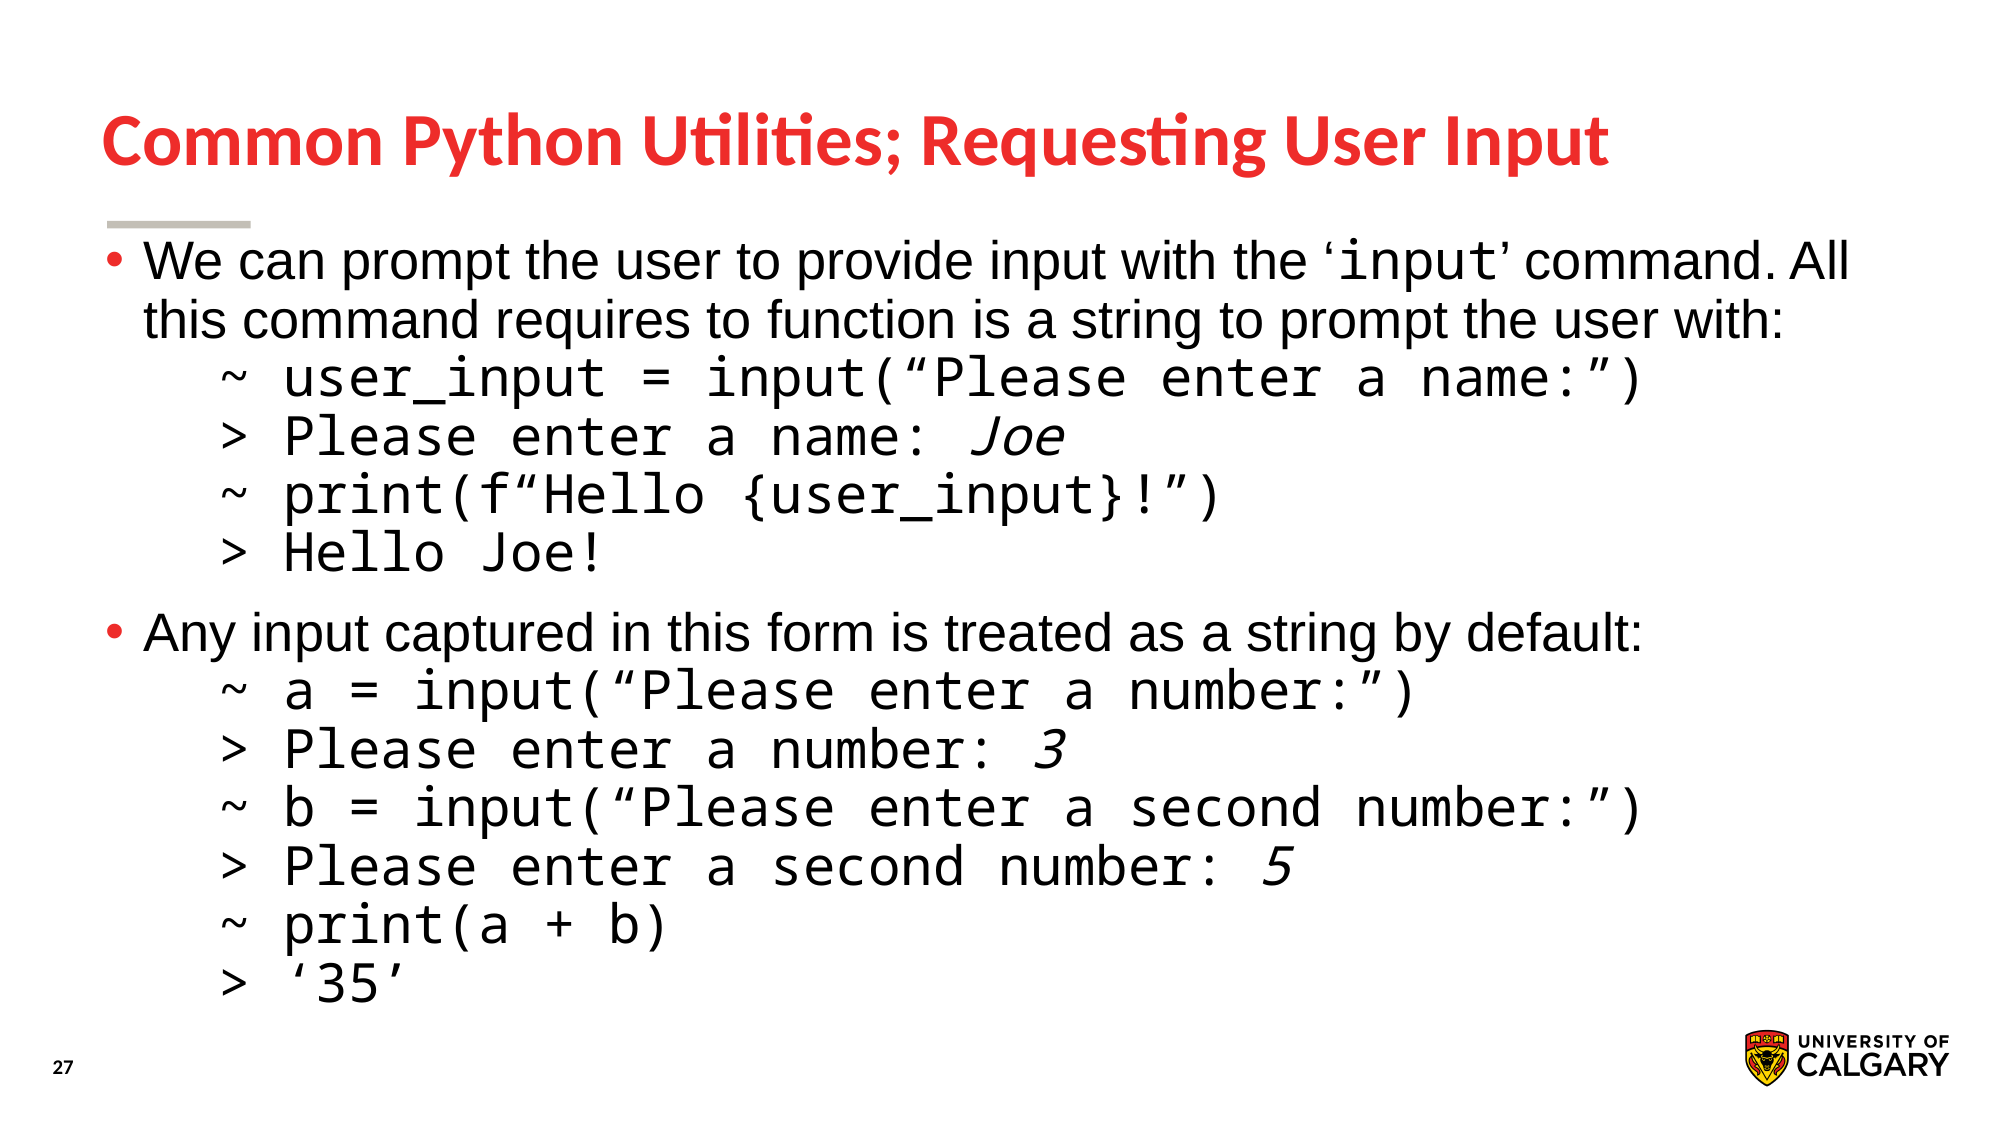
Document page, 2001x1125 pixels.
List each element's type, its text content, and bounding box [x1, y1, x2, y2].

title Common Python Utilities; Requesting User Input [87, 60, 1774, 222]
picture [1722, 1012, 1972, 1099]
list We can prompt the user to provide input with the ‘input’ command. All this command requires to function is a string to prompt the user with: ~ user_input = input(“Please enter a name:”) > Please enter a name: Joe ~ print(f“Hello {user_input}!”) > Hello Joe! Any input captured in this form is treated as a string by default: ~ a = input(“Please enter a number:”) > Please enter a number: 3 ~ b = input(“Please enter a second number:”) > Please enter a second number: 5 ~ print(a + b) > ‘35’ [91, 225, 1892, 940]
